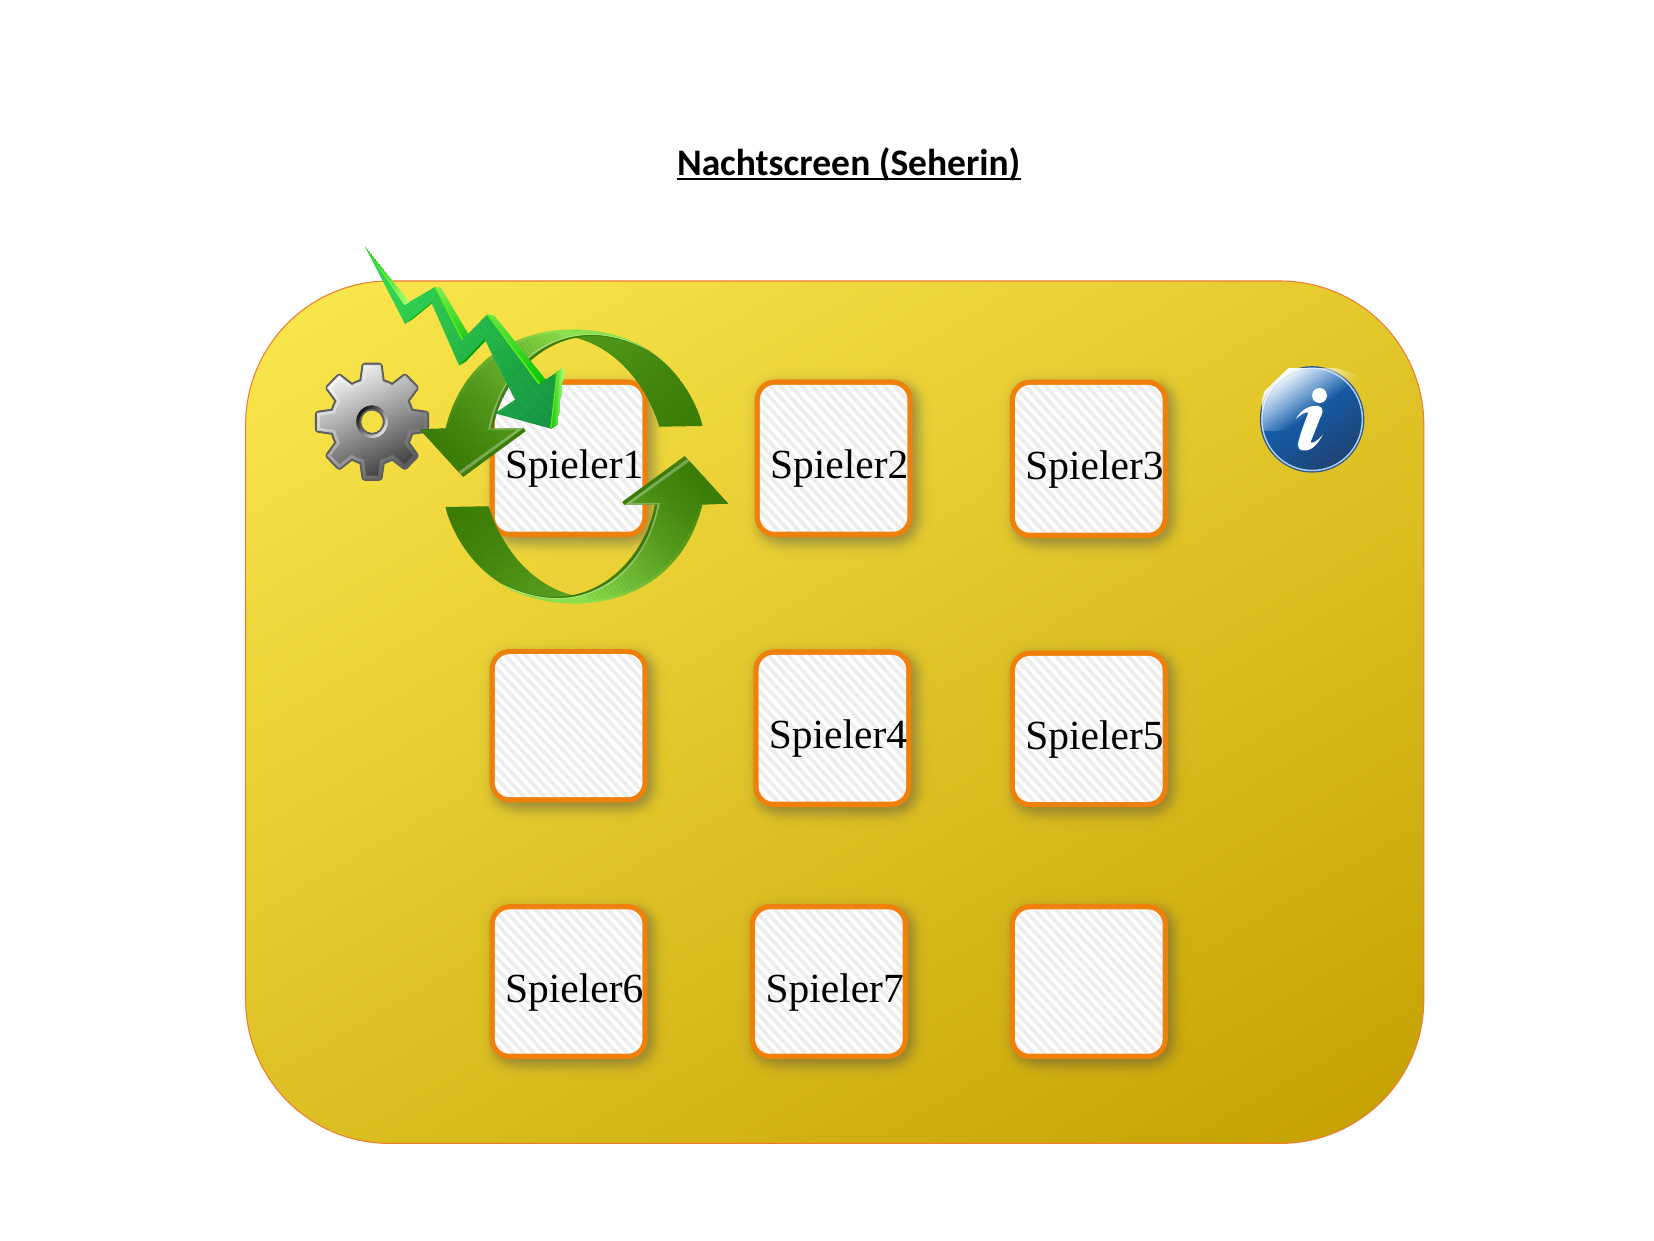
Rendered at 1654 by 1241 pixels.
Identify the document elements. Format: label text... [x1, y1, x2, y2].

picture [297, 239, 943, 616]
picture [471, 630, 678, 835]
picture [991, 360, 1198, 572]
text_box Nachtscreen (Seherin) [630, 130, 1068, 236]
text_box [245, 280, 1424, 1144]
picture [731, 885, 938, 1092]
picture [991, 631, 1198, 841]
picture [471, 885, 678, 1092]
picture [735, 630, 942, 841]
picture [1240, 345, 1388, 496]
picture [991, 885, 1198, 1092]
